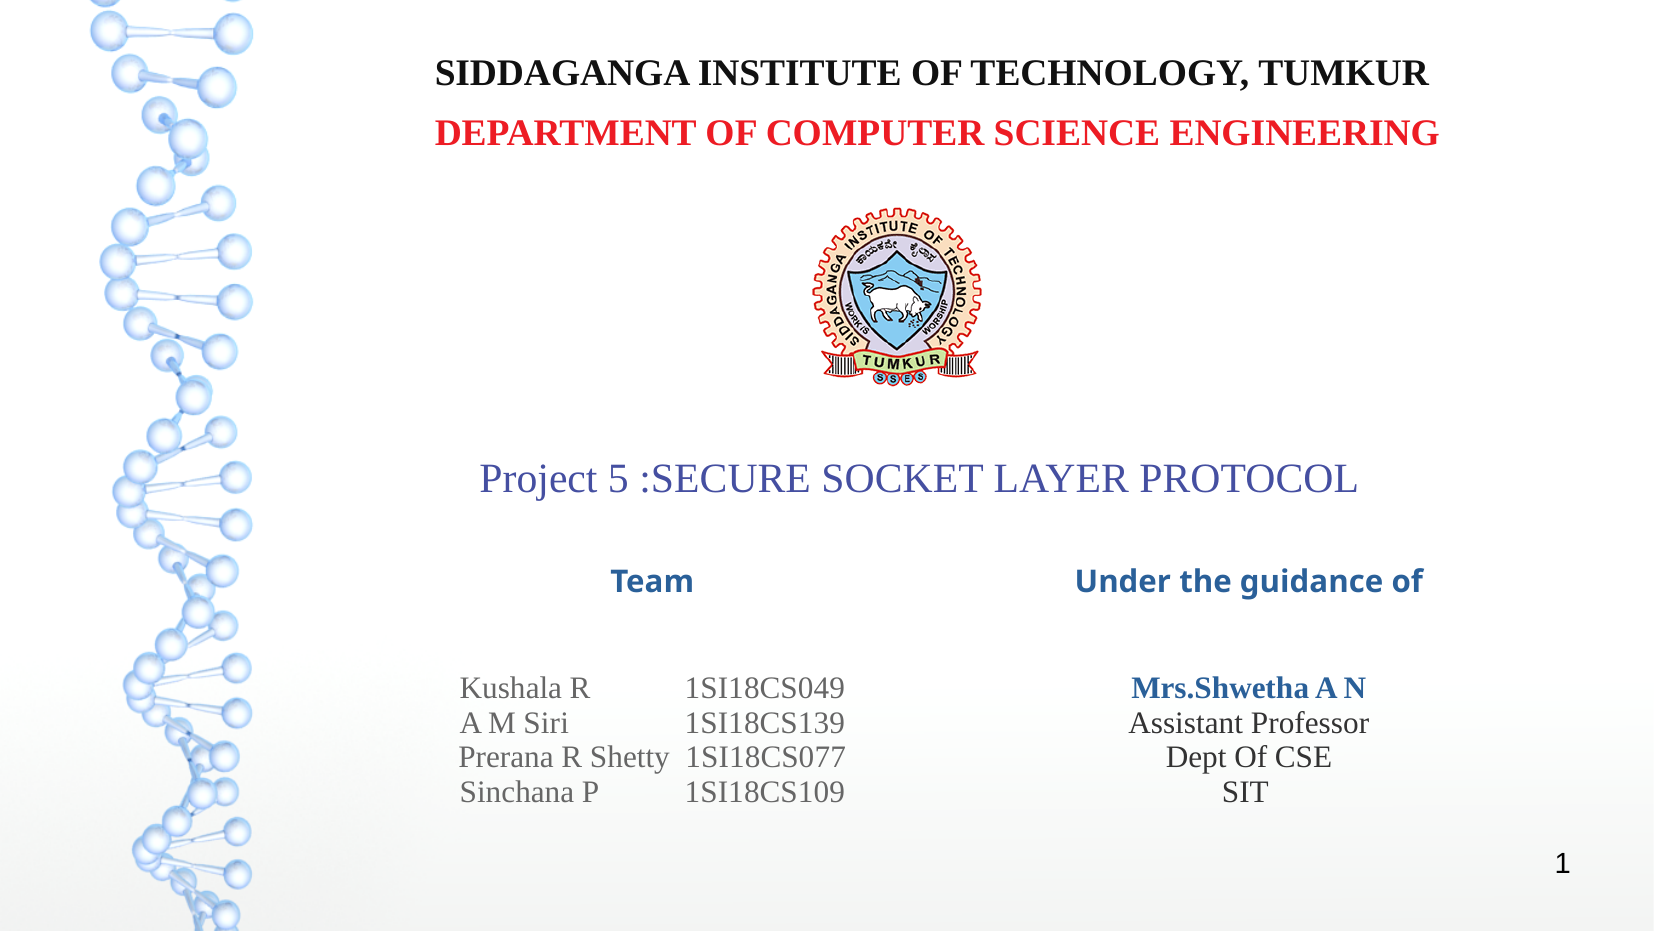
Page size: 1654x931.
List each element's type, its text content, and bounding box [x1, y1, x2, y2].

text_box Under the guidance of Mrs.Shwetha A N Assistant Professor Dept Of CSE SIT [1001, 551, 1497, 880]
title Project 5 :SECURE SOCKET LAYER PROTOCOL [255, 401, 1584, 556]
picture [0, 0, 1654, 931]
text_box DEPARTMENT OF COMPUTER SCIENCE ENGINEERING [420, 105, 1471, 162]
text_box Team Kushala R 1SI18CS049 A M Siri 1SI18CS139 Prerana R Shetty 1SI18CS077 Sinchana P 1SI18CS109 [405, 551, 901, 880]
text_box SIDDAGANGA INSTITUTE OF TECHNOLOGY, TUMKUR [420, 45, 1531, 102]
